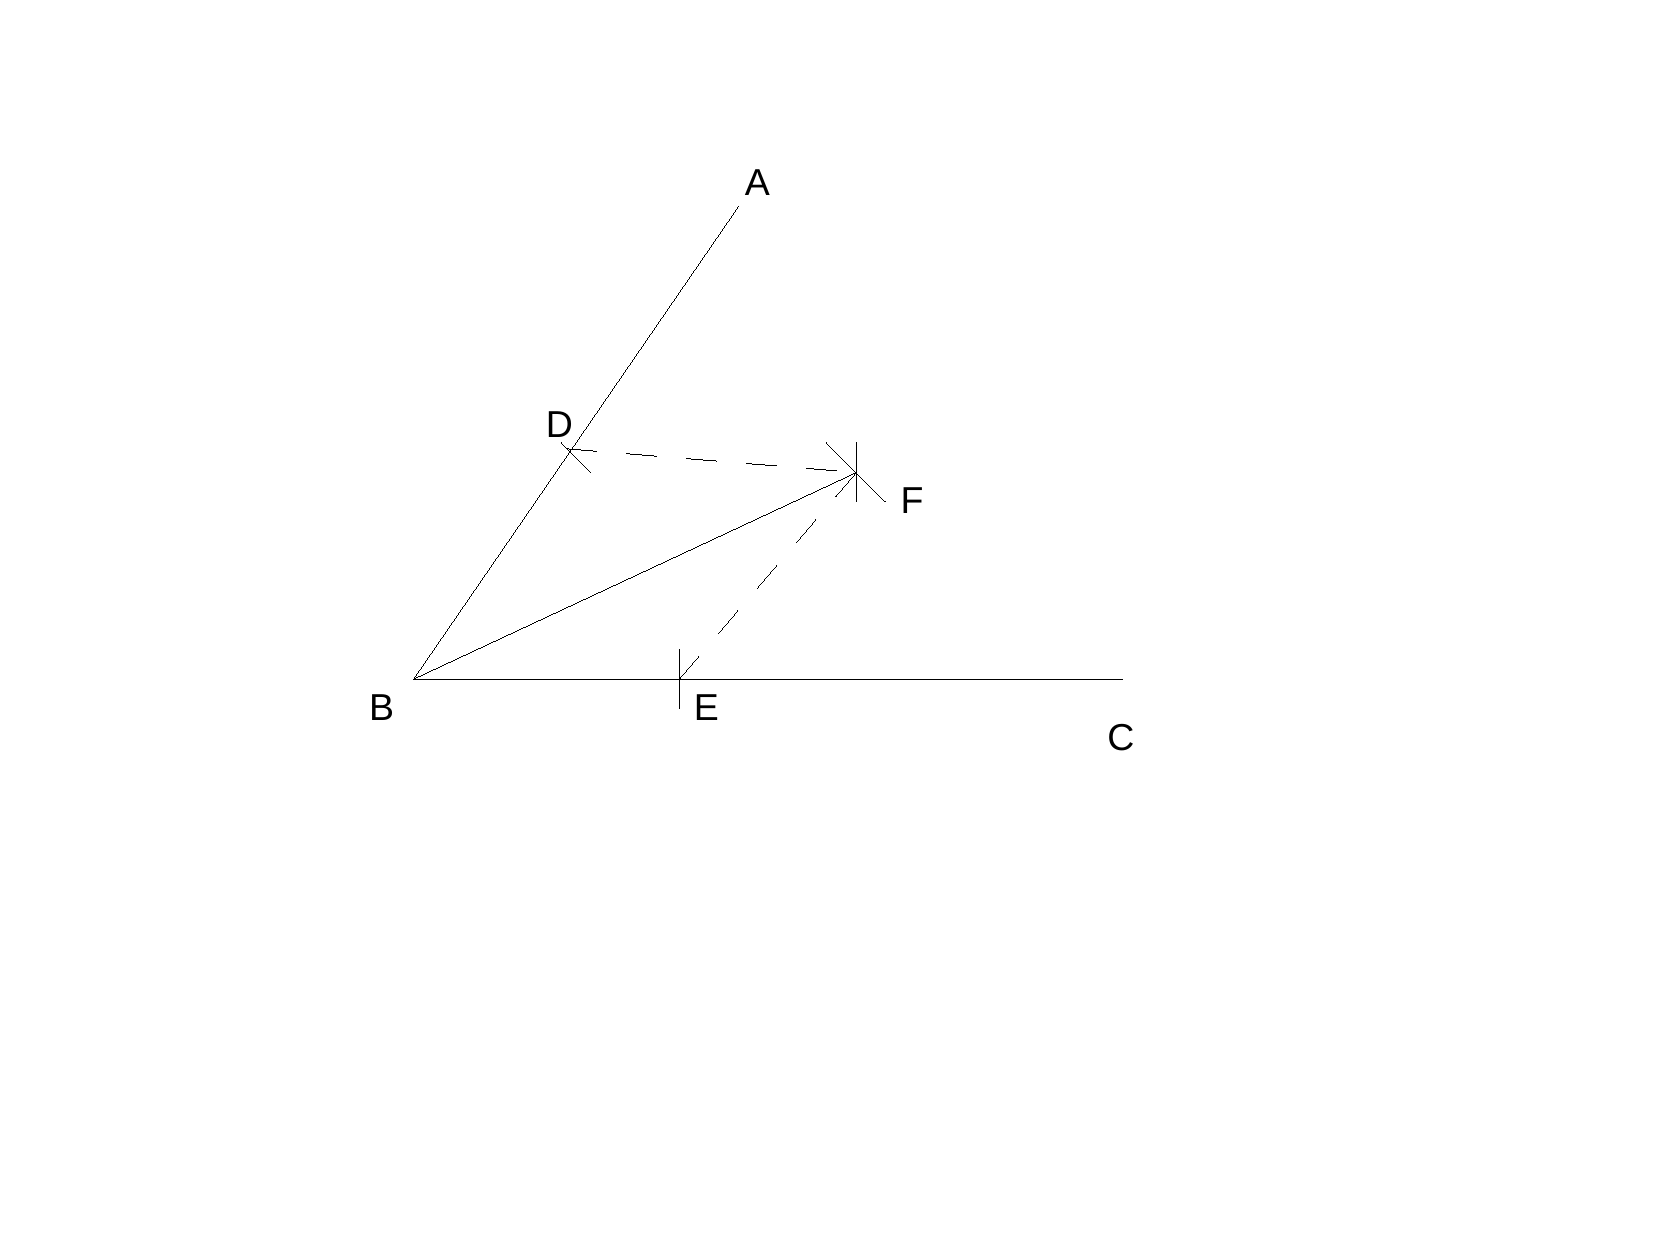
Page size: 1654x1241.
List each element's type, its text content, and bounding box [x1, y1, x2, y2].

text_box E [679, 679, 734, 737]
text_box A [730, 153, 785, 211]
text_box B [354, 679, 409, 737]
text_box C [1092, 708, 1150, 766]
text_box F [885, 472, 939, 530]
text_box D [531, 395, 588, 453]
